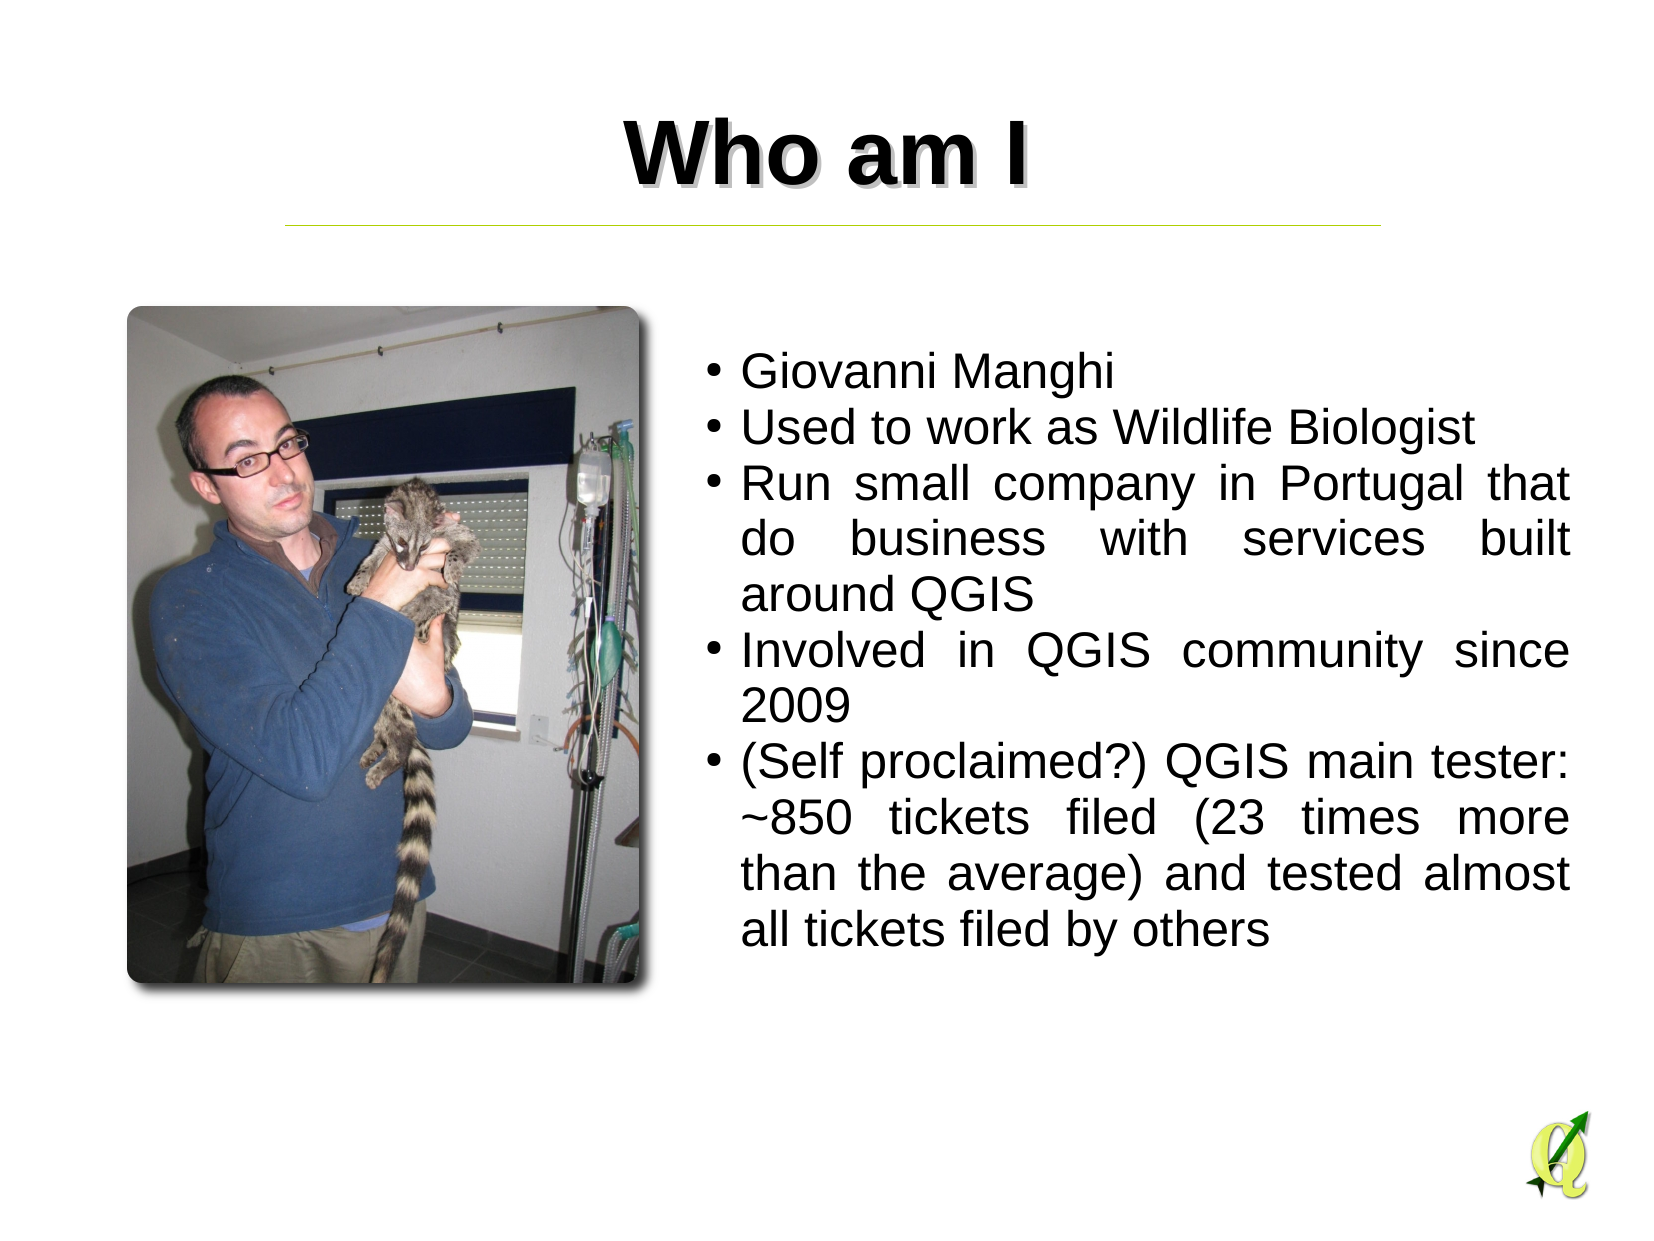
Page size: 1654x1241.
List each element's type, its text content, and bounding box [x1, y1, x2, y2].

title Who am I [82, 49, 1571, 257]
picture [1500, 1109, 1621, 1201]
picture [120, 299, 661, 1006]
subtitle Giovanni Manghi Used to work as Wildlife Biologist Run small company in Portugal that do business with services built around QGIS Involved in QGIS community since 2009 (Self proclaimed?) QGIS main tester: ~850 tickets filed (23 times more than the average) and tested almost all tickets filed by others [705, 290, 1571, 1010]
